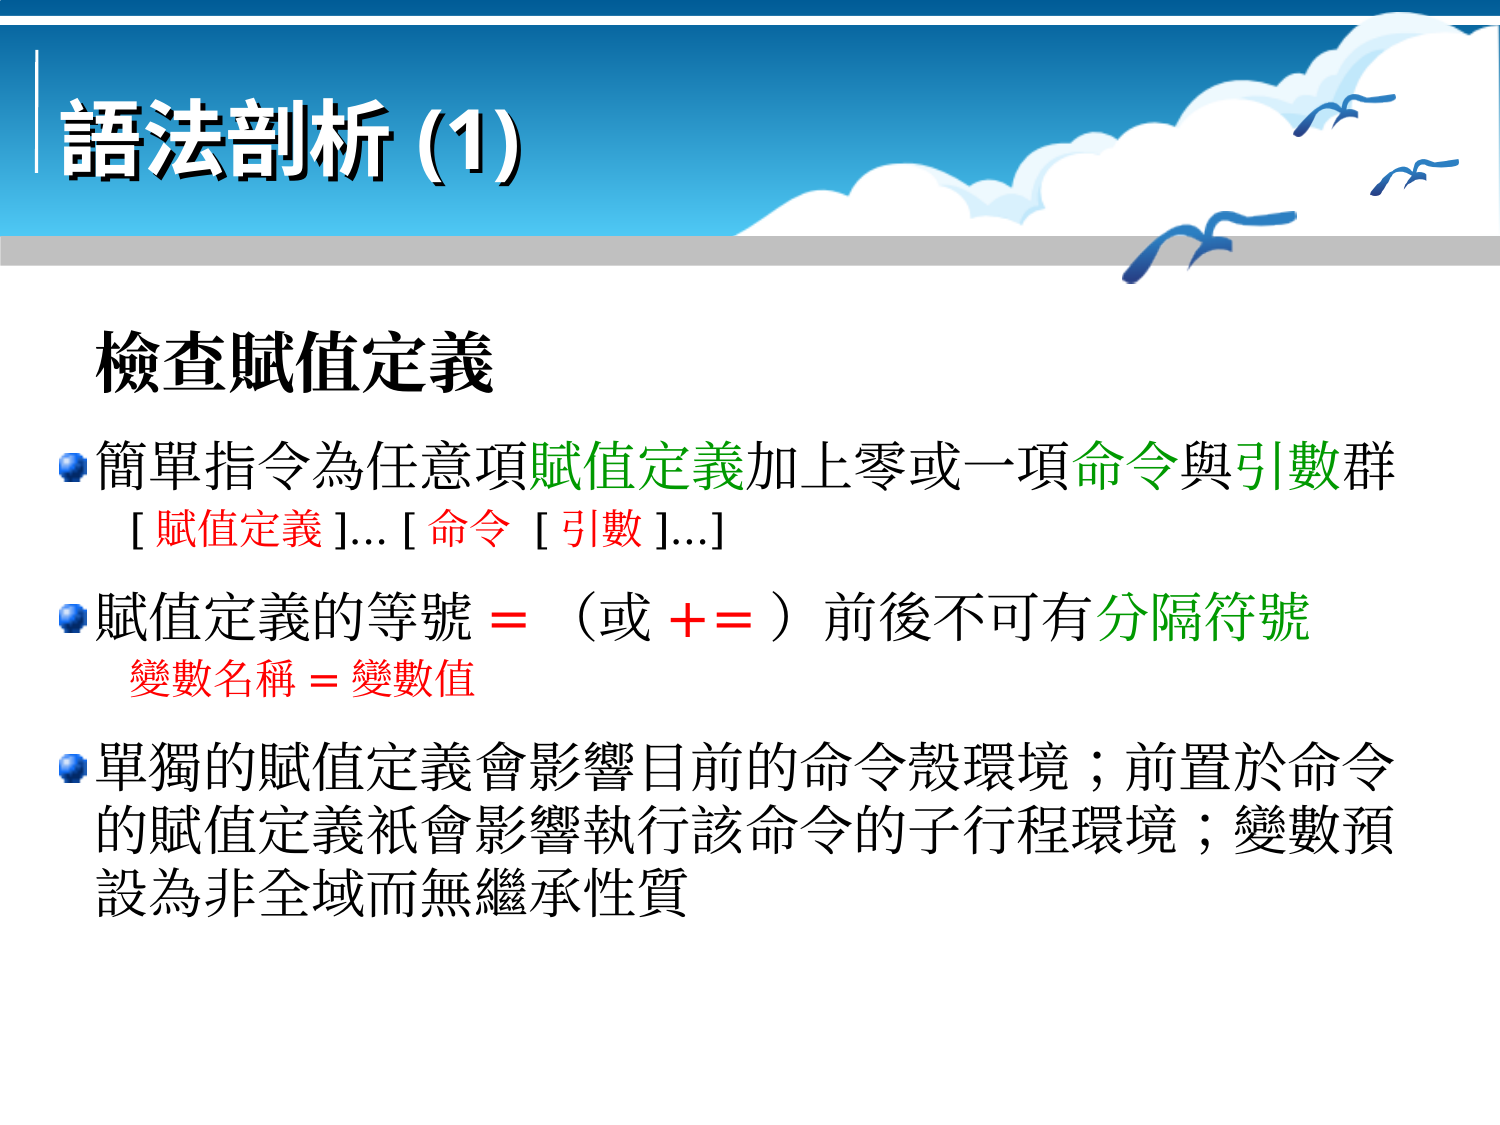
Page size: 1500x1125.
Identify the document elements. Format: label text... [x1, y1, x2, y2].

list 檢查賦值定義 簡單指令為任意項賦值定義加上零或一項命令與引數群 [賦值定義]... [命令 [引數]...] 賦值定義的等號=（或+=）前後不可有分隔符號 變數名稱=變數值 單獨的賦值定義會影響目前的命令殼環境；前置於命令的賦值定義衹會影響執行該命令的子行程環境；變數預設為非全域而無繼承性質 [59, 324, 1441, 1042]
picture [730, 12, 1500, 284]
title 語法剖析(1) [59, 86, 1465, 186]
